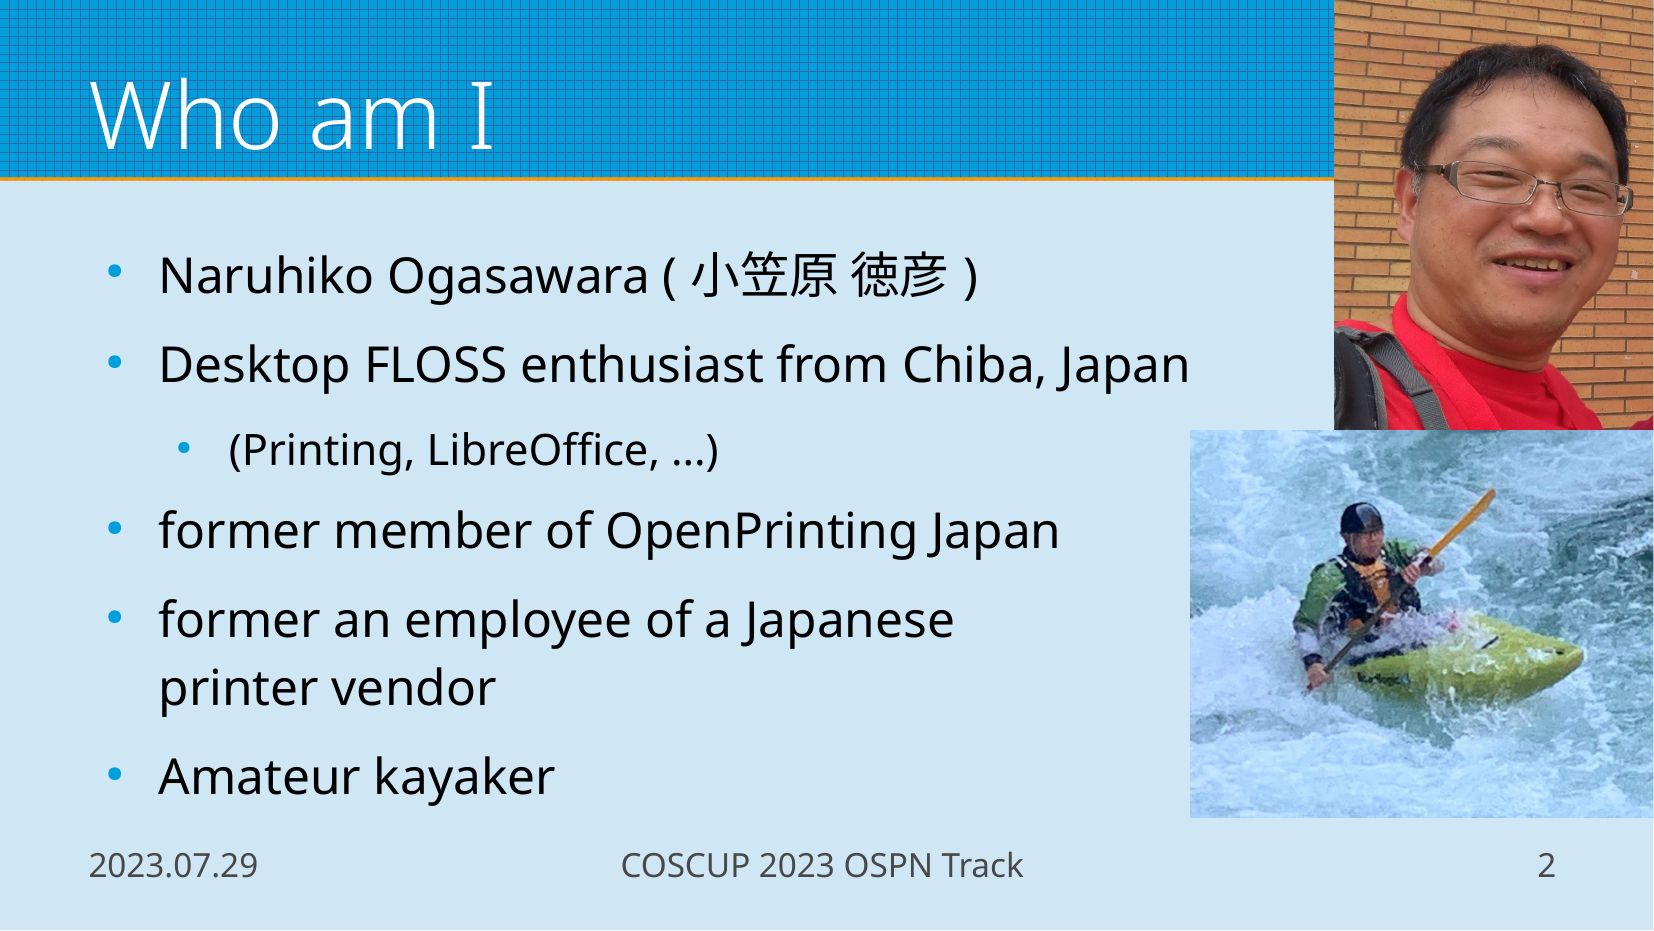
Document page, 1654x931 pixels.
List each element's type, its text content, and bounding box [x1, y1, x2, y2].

title Who am I [88, 14, 1334, 178]
list Naruhiko Ogasawara (小笠原 徳彦) Desktop FLOSS enthusiast from Chiba, Japan (Printing, LibreOffice, ...) former member of OpenPrinting Japan former an employee of a Japanese printer vendor Amateur kayaker [88, 236, 1334, 813]
picture [1190, 0, 1654, 818]
